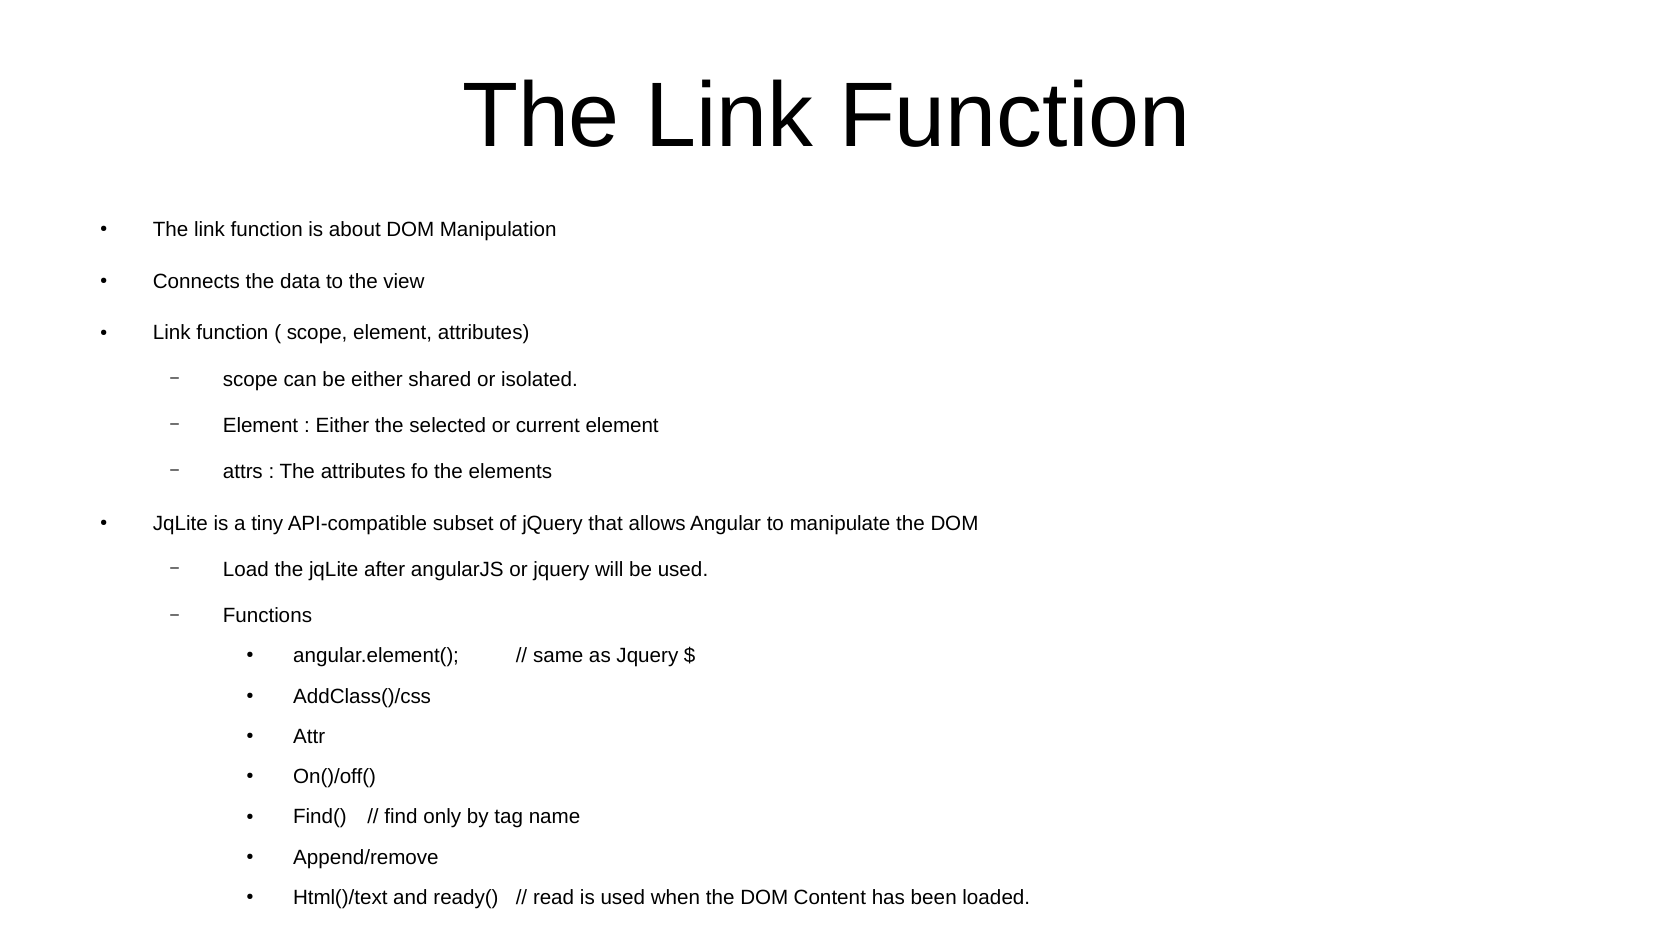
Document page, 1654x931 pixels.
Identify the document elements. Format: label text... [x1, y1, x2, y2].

list The link function is about DOM Manipulation Connects the data to the view Link function ( scope, element, attributes) scope can be either shared or isolated. Element : Either the selected or current element attrs : The attributes fo the elements JqLite is a tiny API-compatible subset of jQuery that allows Angular to manipulate the DOM Load the jqLite after angularJS or jquery will be used. Functions angular.element(); // same as Jquery $ AddClass()/css Attr On()/off() Find() // find only by tag name Append/remove Html()/text and ready() // read is used when the DOM Content has been loaded. [82, 217, 1576, 916]
title The Link Function [82, 37, 1571, 193]
